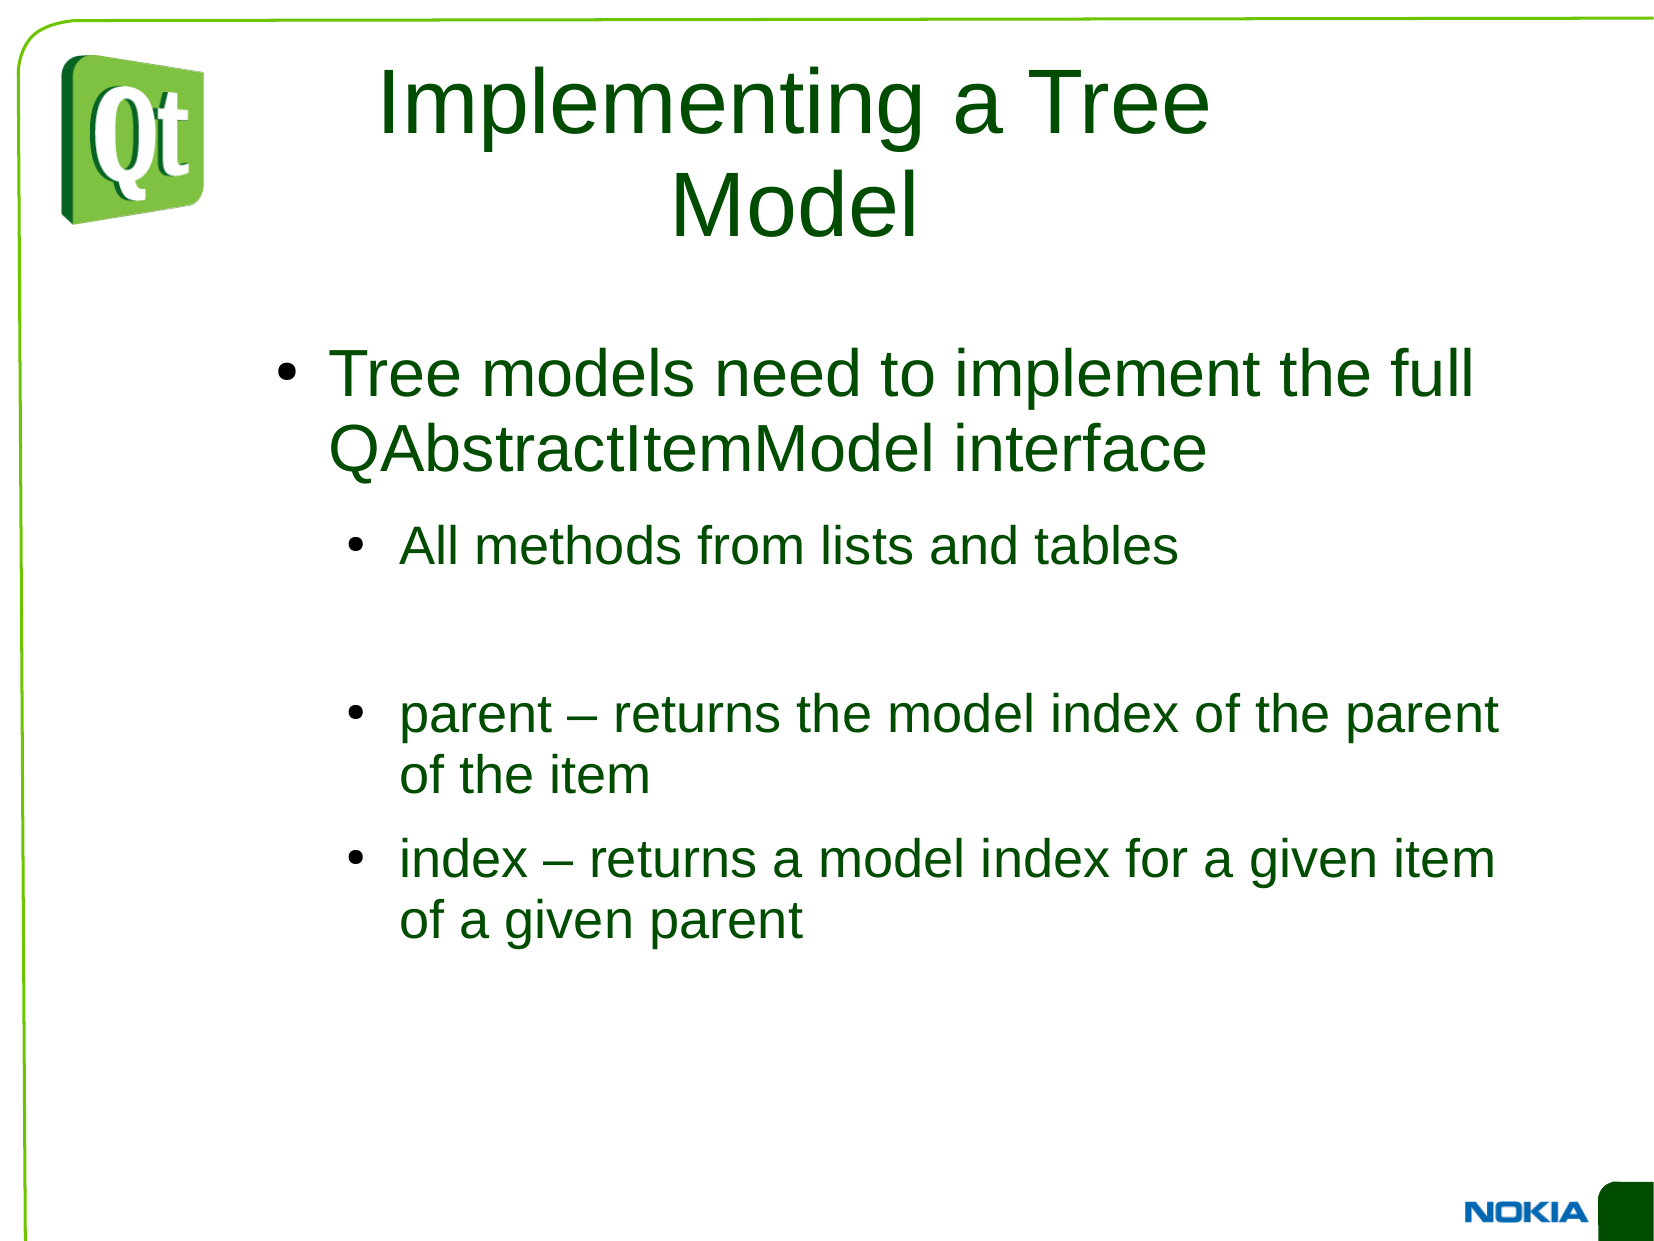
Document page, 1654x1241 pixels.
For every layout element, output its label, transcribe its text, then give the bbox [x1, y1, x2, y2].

list Tree models need to implement the full QAbstractItemModel interface All methods from lists and tables parent – returns the model index of the parent of the item index – returns a model index for a given item of a given parent [257, 336, 1536, 1141]
picture [1465, 1201, 1589, 1223]
title Implementing a Tree Model [257, 50, 1333, 256]
picture [61, 55, 204, 225]
